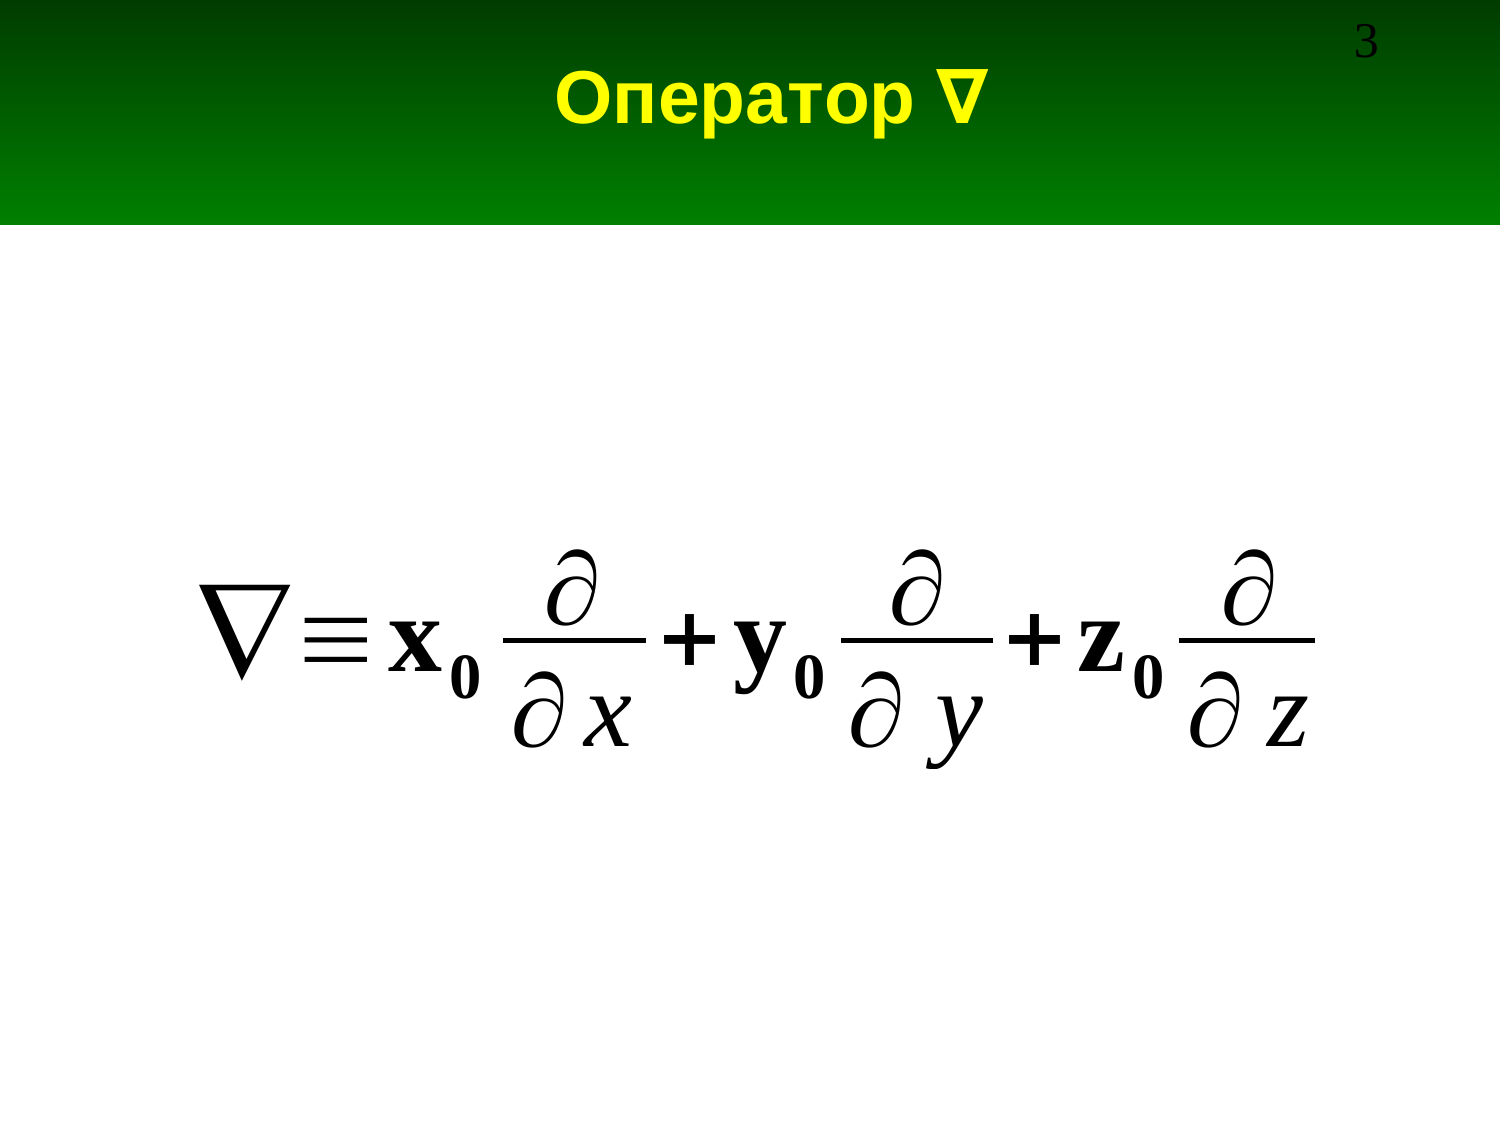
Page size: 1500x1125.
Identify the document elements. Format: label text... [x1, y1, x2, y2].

title Оператор ∇ [123, 0, 1399, 188]
chart [165, 543, 1348, 769]
